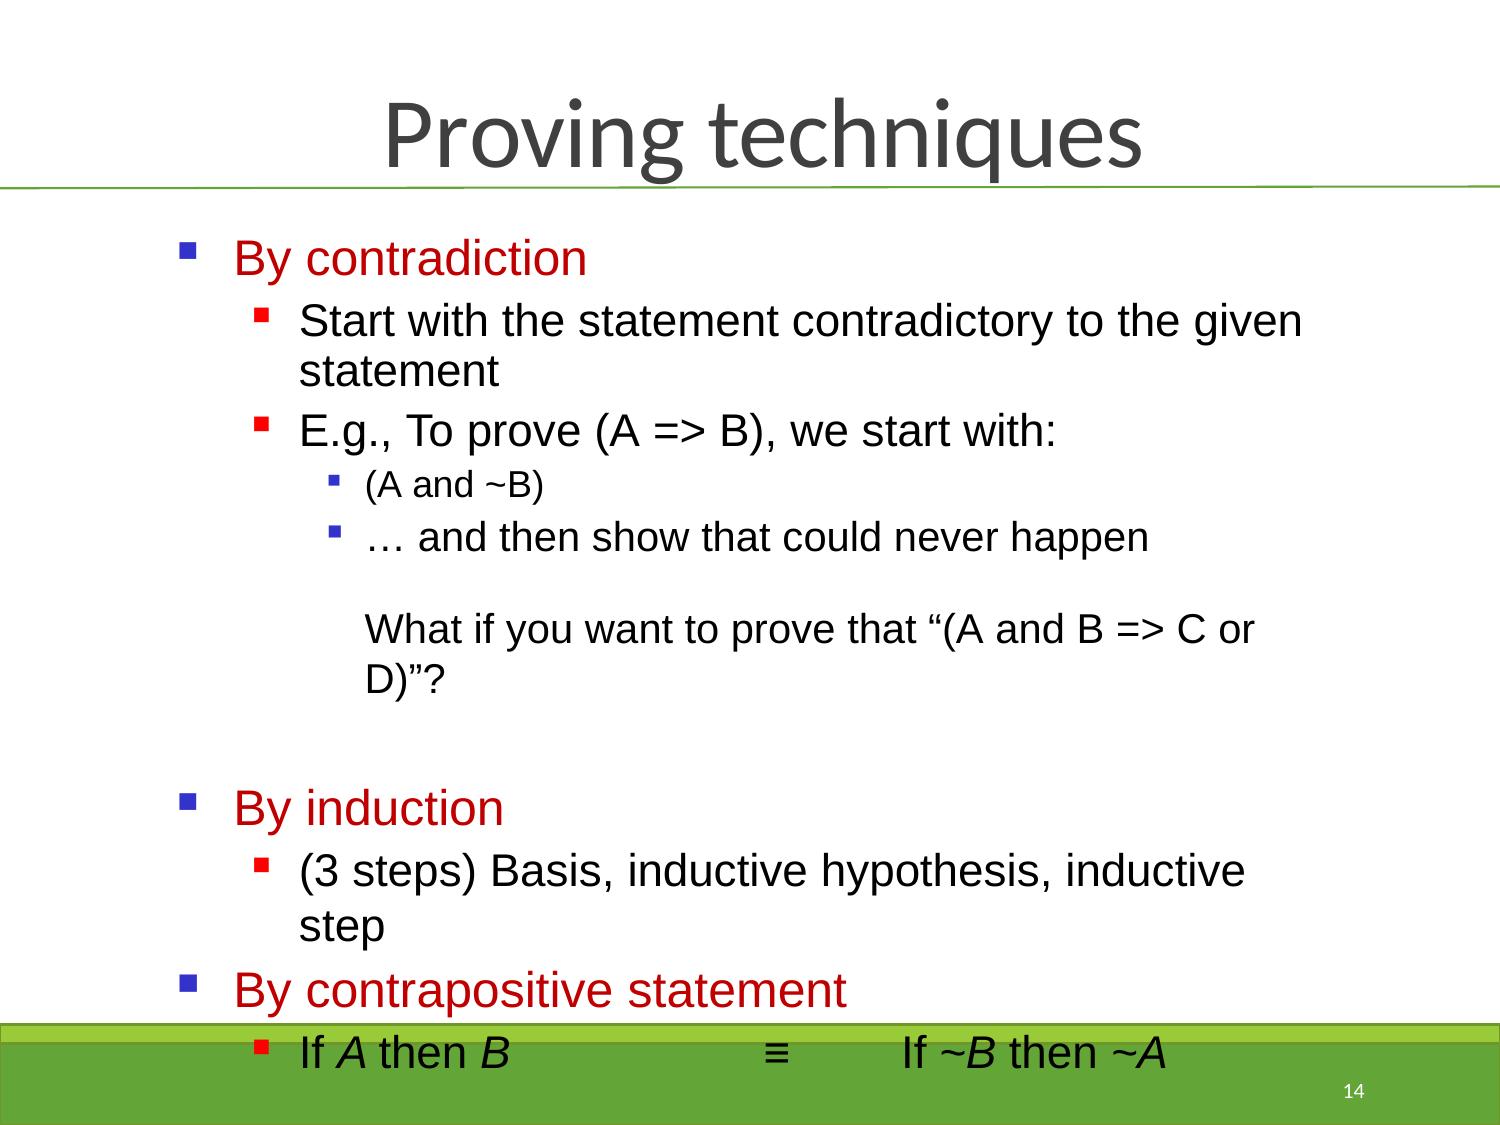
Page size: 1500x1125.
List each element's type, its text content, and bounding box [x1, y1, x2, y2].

text_box By contradiction Start with the statement contradictory to the given statement E.g., To prove (A => B), we start with: (A and ~B) … and then show that could never happen What if you want to prove that “(A and B => C or D)”? By induction (3 steps) Basis, inductive hypothesis, inductive step By contrapositive statement If A then B ≡ If ~B then ~A [174, 224, 1349, 1078]
title Proving techniques [72, 0, 1423, 188]
